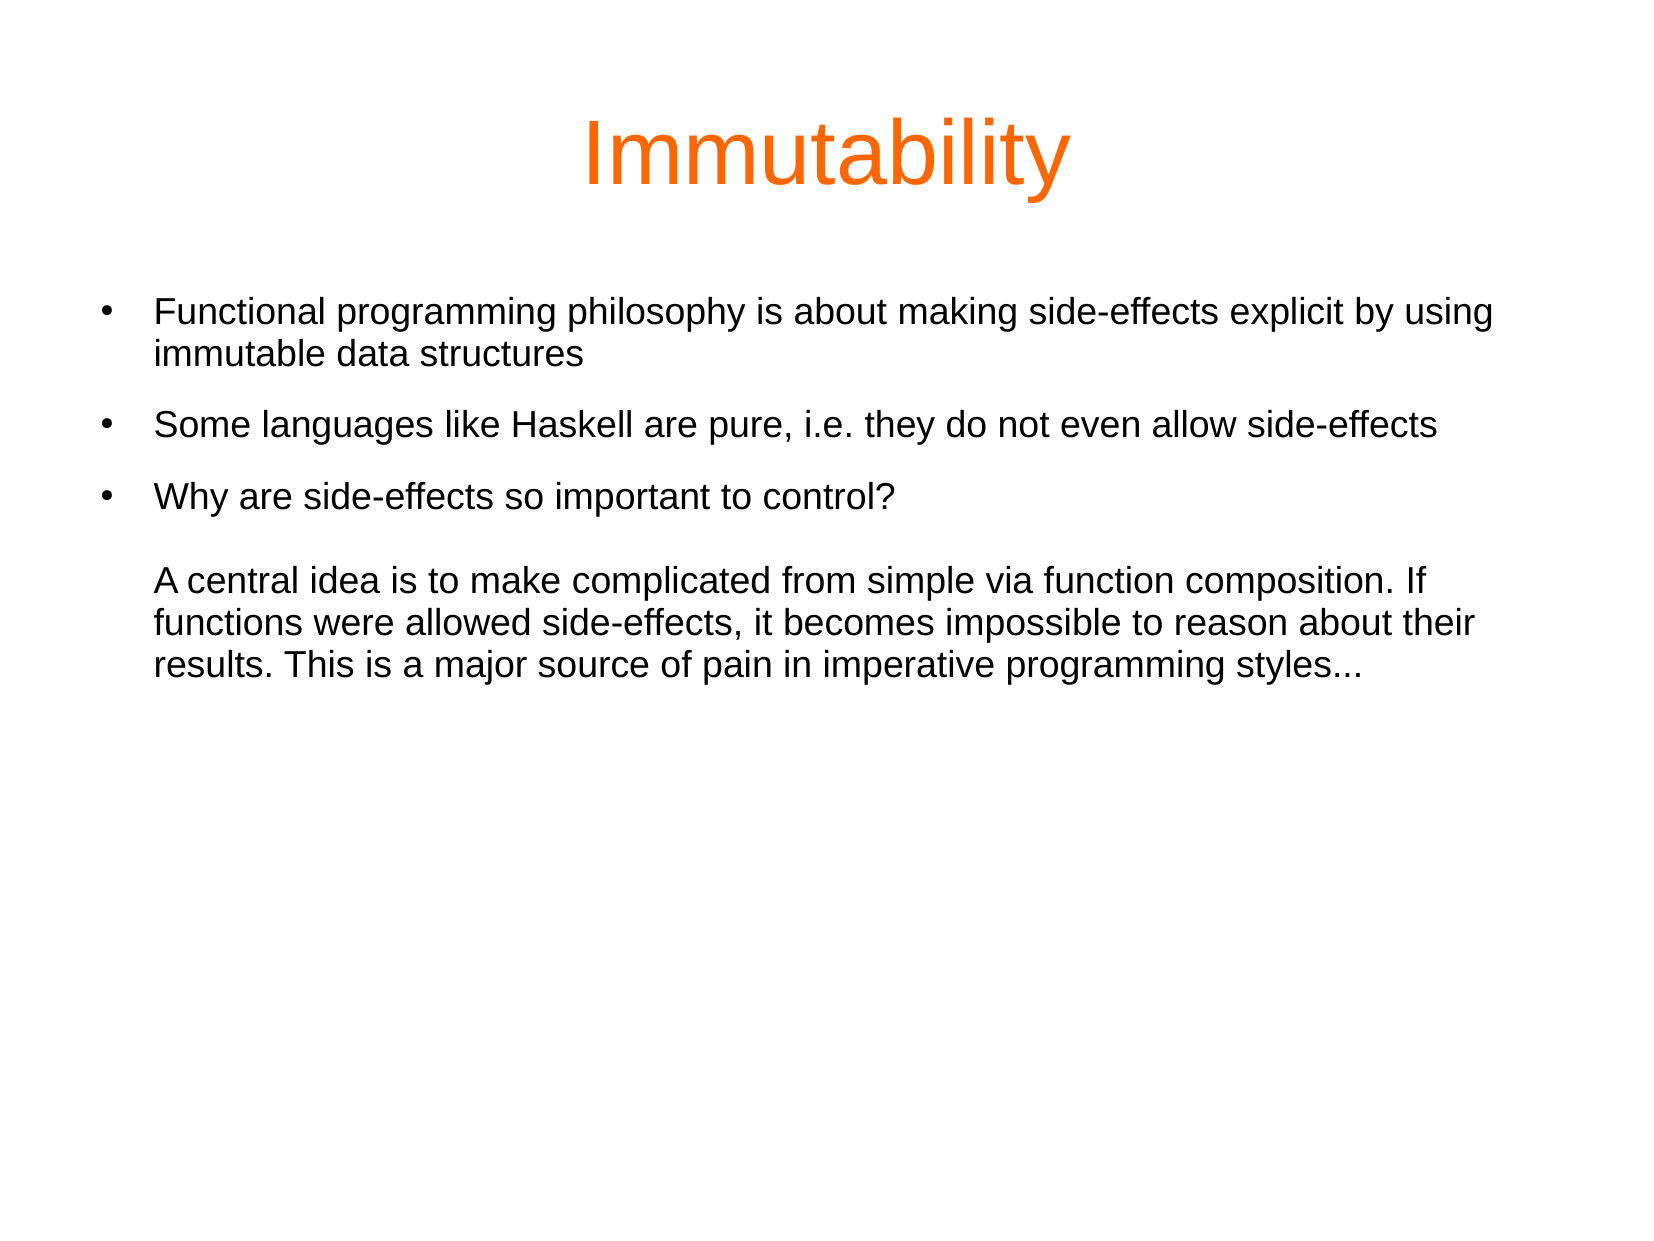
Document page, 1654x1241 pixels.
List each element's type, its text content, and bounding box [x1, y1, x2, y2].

list Functional programming philosophy is about making side-effects explicit by using immutable data structures Some languages like Haskell are pure, i.e. they do not even allow side-effects Why are side-effects so important to control? A central idea is to make complicated from simple via function composition. If functions were allowed side-effects, it becomes impossible to reason about their results. This is a major source of pain in imperative programming styles... [82, 290, 1571, 1010]
title Immutability [82, 49, 1571, 257]
